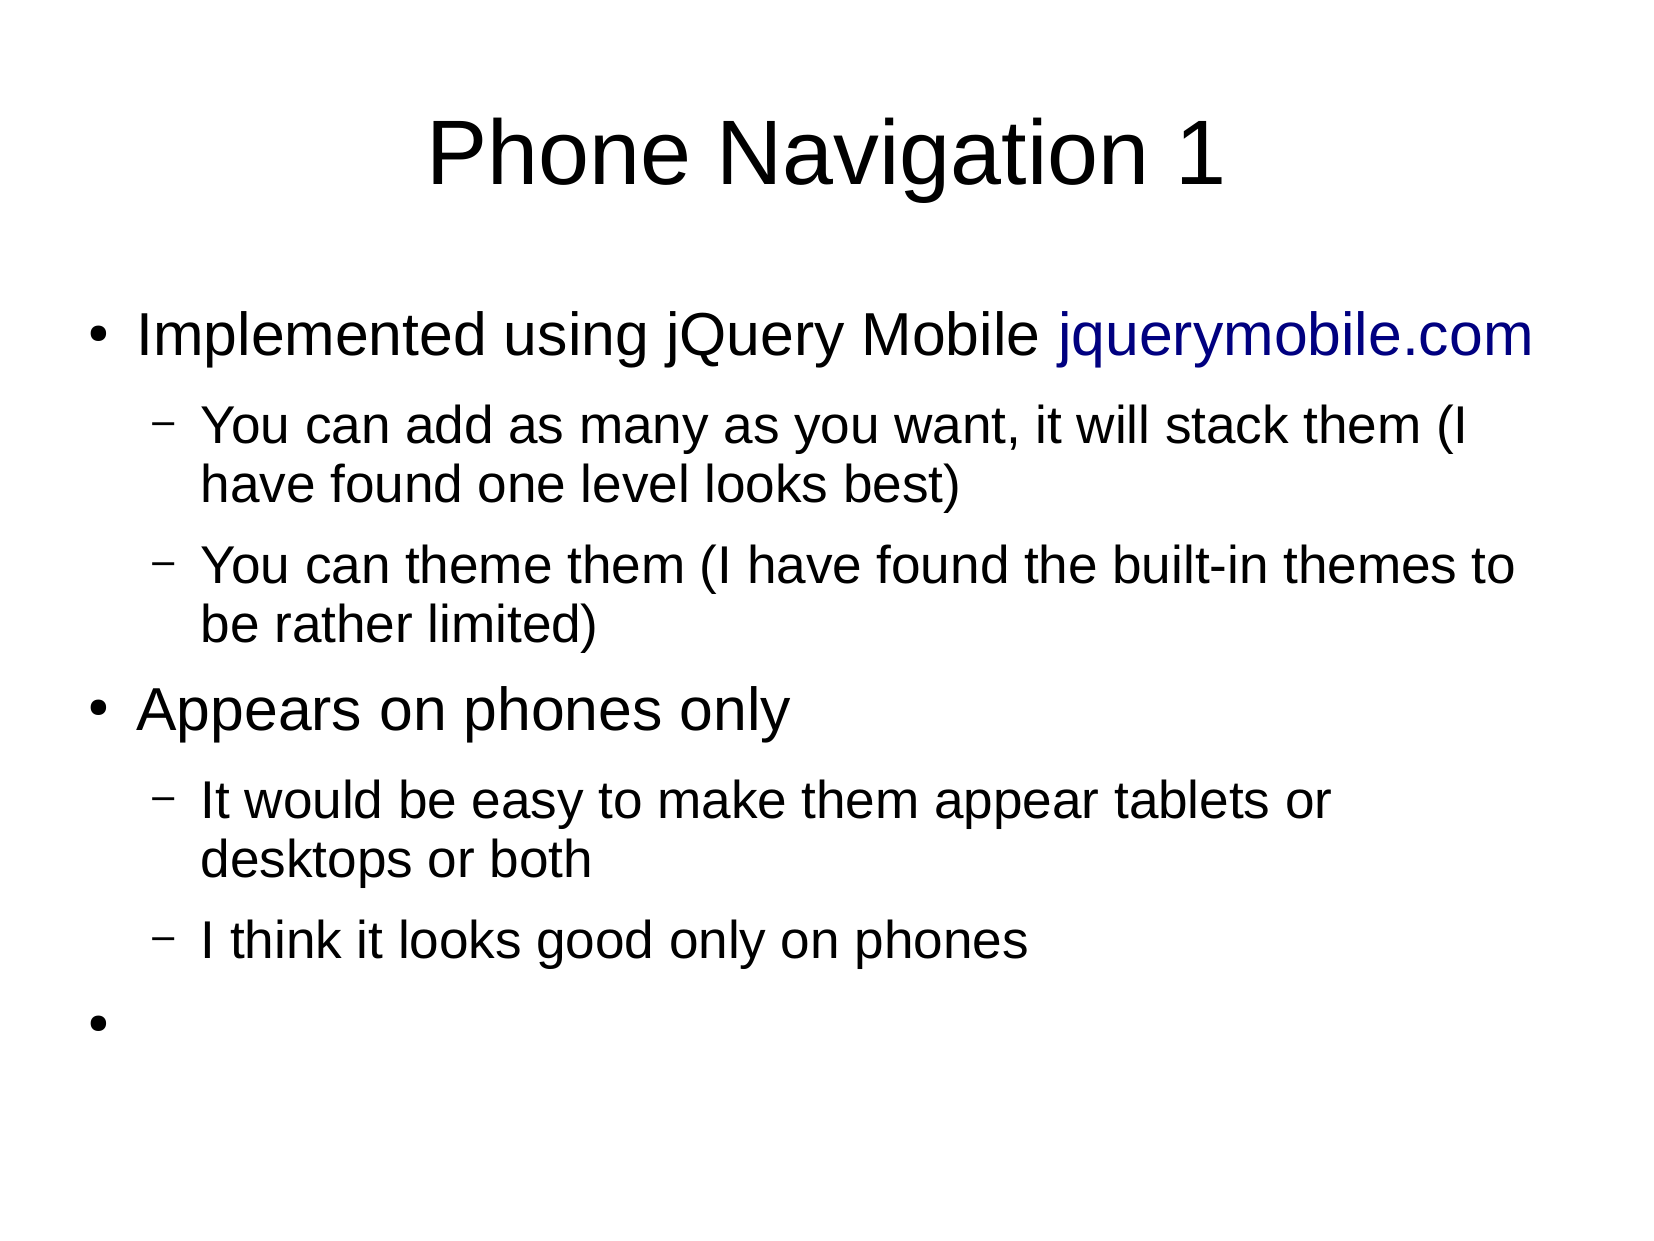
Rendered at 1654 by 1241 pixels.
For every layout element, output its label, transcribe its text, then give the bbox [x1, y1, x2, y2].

title Phone Navigation 1 [82, 49, 1571, 257]
list Implemented using jQuery Mobile jquerymobile.com You can add as many as you want, it will stack them (I have found one level looks best) You can theme them (I have found the built-in themes to be rather limited) Appears on phones only It would be easy to make them appear tablets or desktops or both I think it looks good only on phones [71, 300, 1561, 1021]
